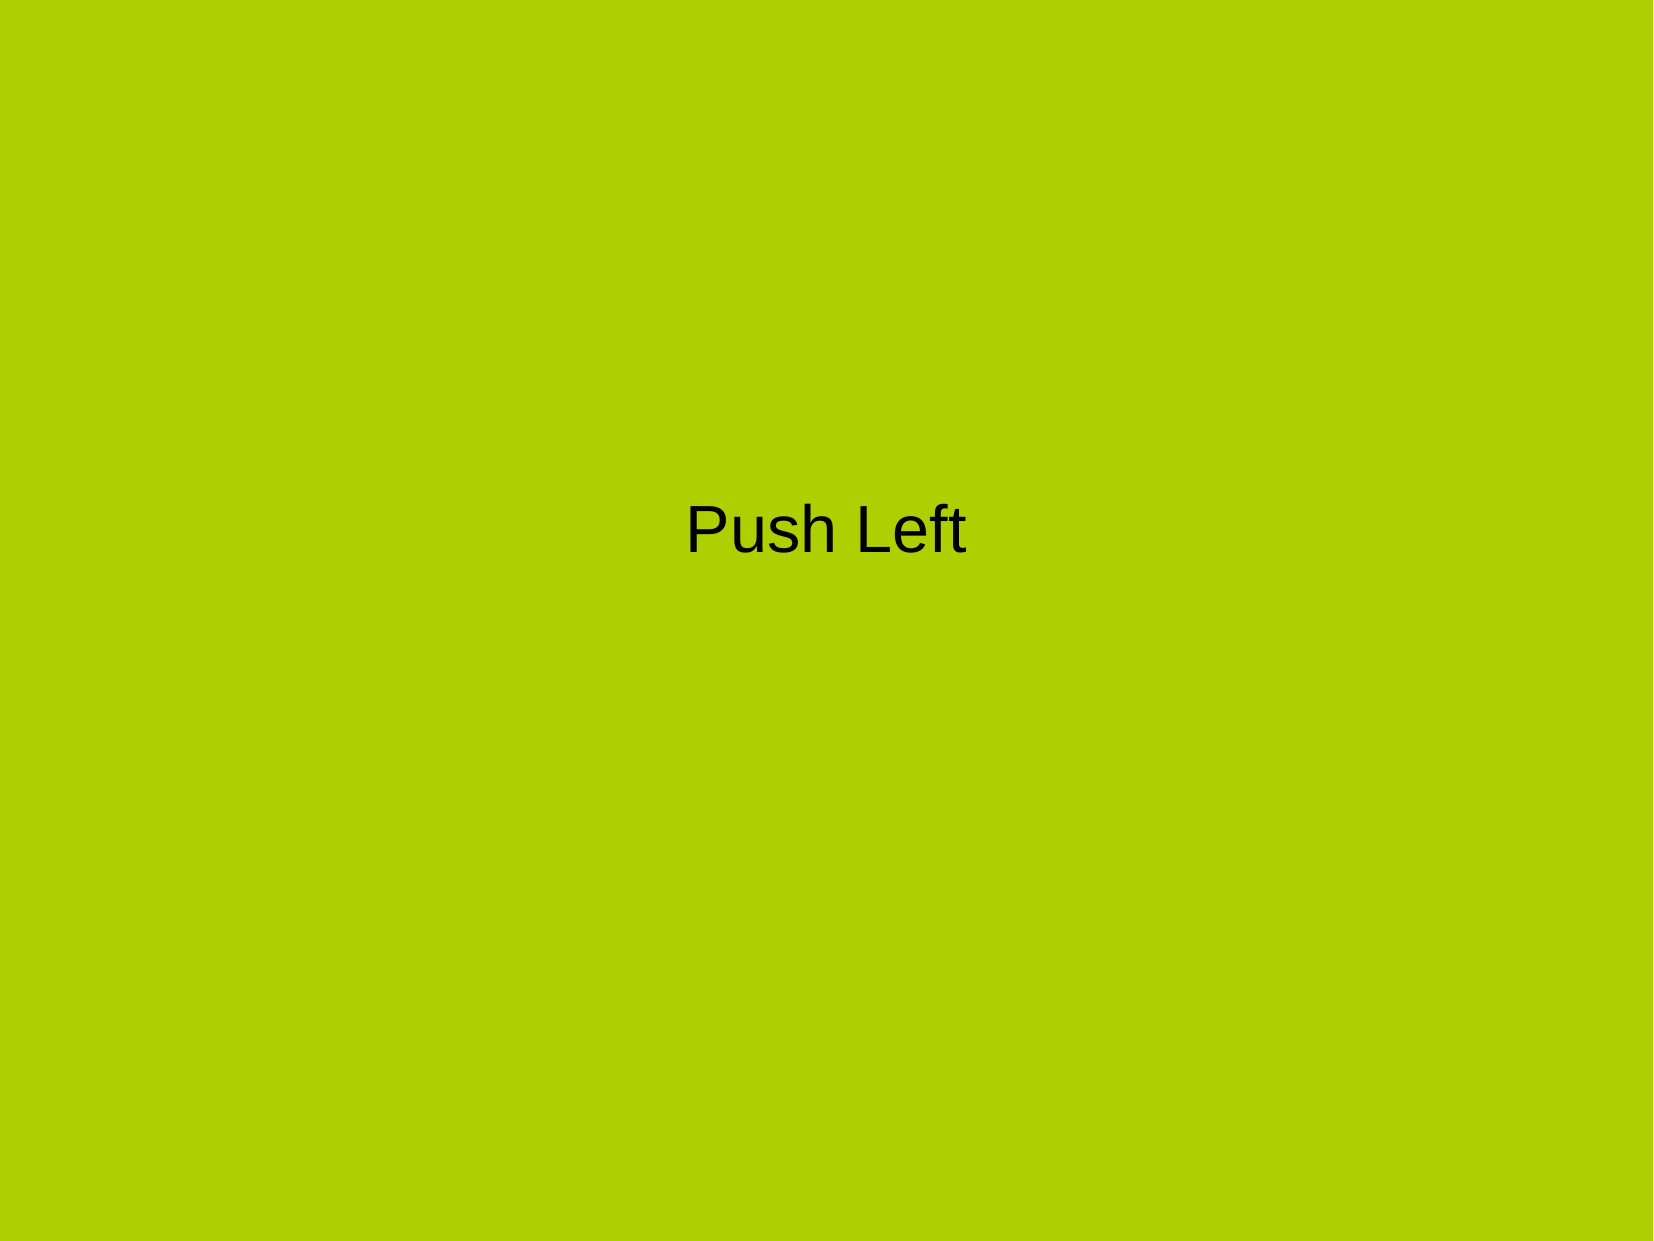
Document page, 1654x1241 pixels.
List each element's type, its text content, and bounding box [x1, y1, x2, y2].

subtitle Push Left [82, 49, 1571, 1010]
